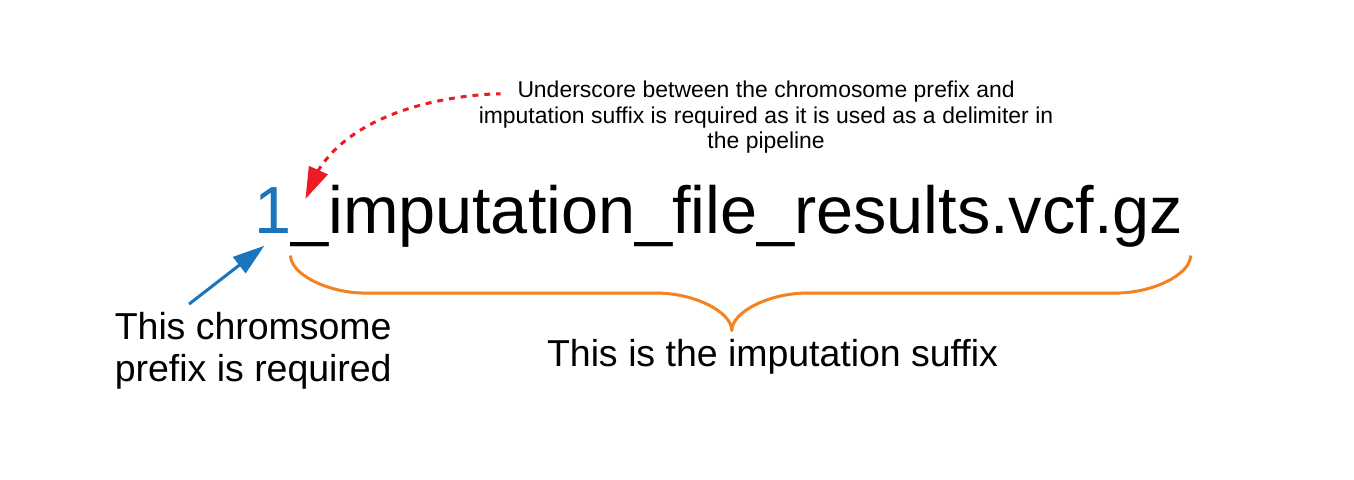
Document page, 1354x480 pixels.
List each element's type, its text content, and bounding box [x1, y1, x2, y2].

subtitle 1_imputation_file_results.vcf.gz [0, 173, 1353, 323]
text_box This is the imputation suffix [532, 324, 1034, 382]
text_box Underscore between the chromosome prefix and imputation suffix is required as it is used as a delimiter in the pipeline [458, 69, 1075, 169]
text_box This chromsome prefix is required [55, 298, 452, 397]
